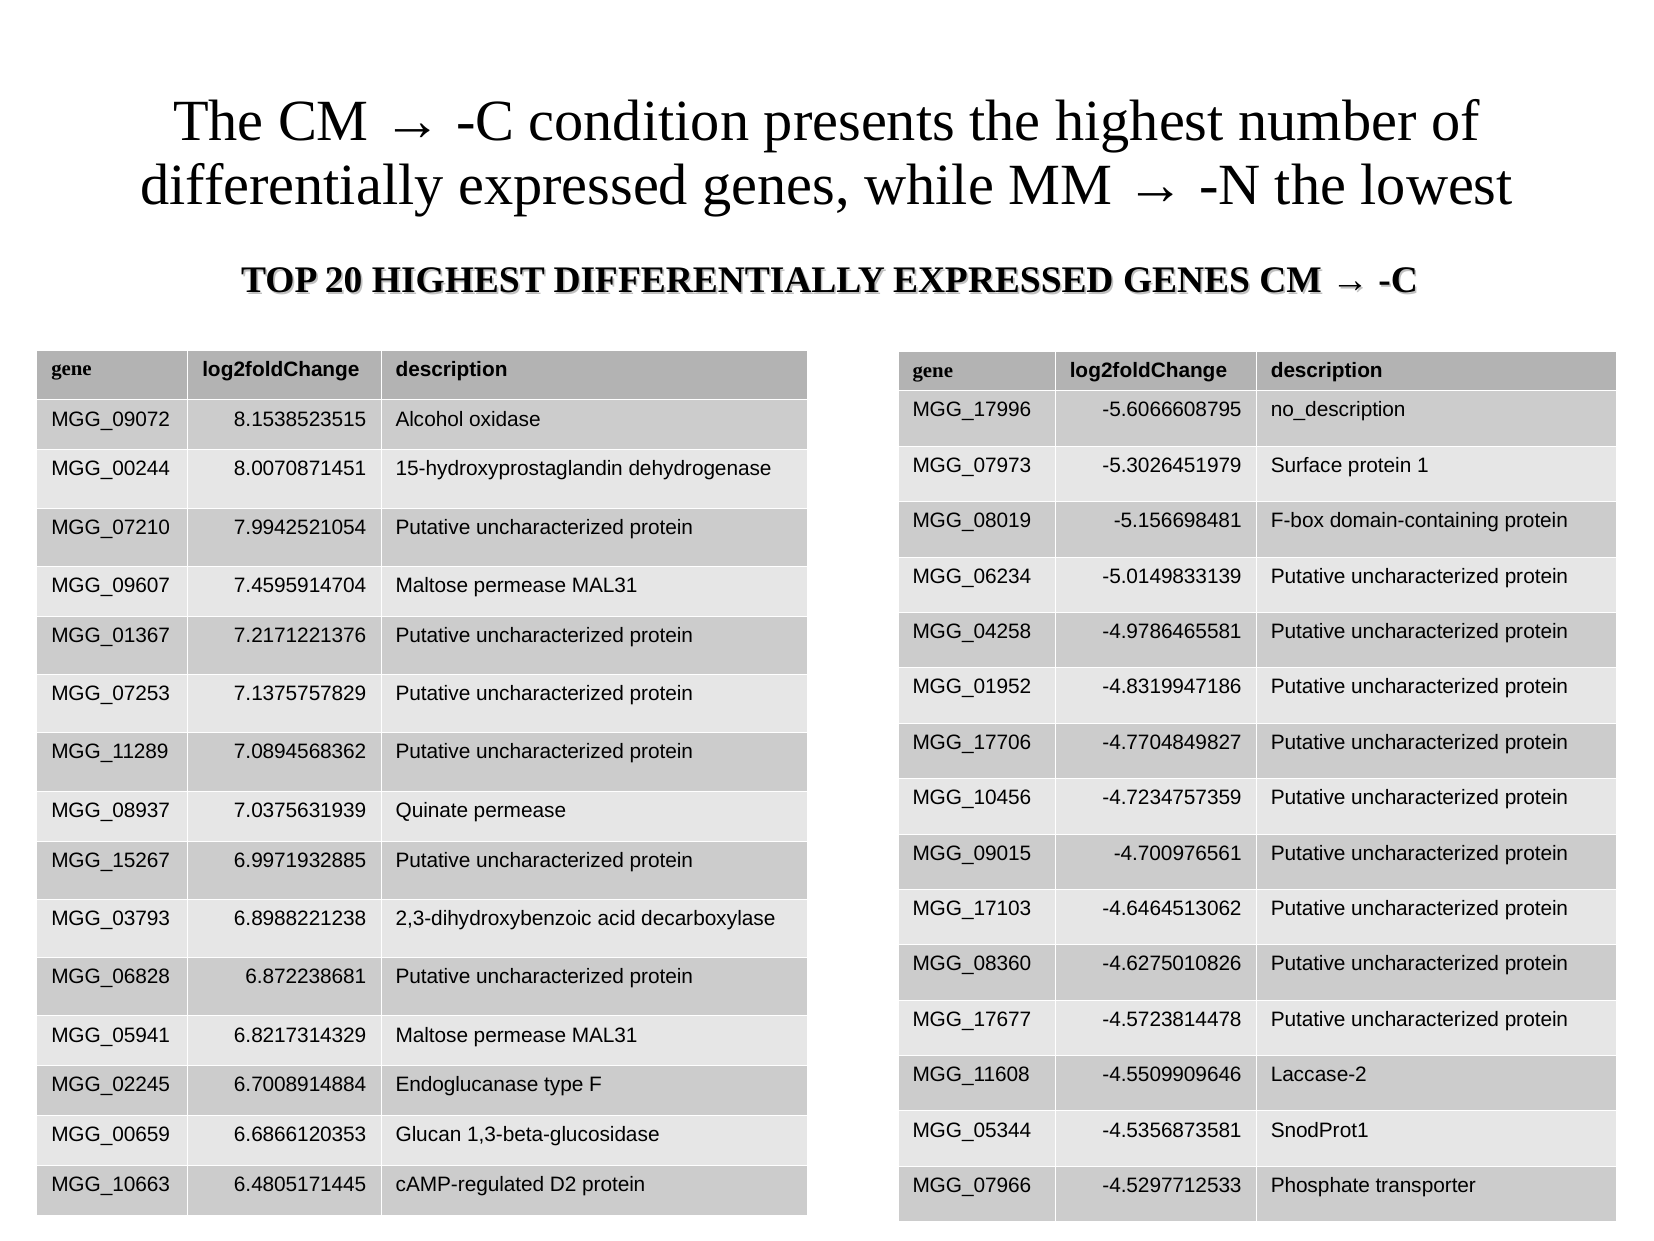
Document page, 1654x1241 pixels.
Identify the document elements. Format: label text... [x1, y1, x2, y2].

table_header log2foldChange [188, 351, 381, 399]
table_cell 7.1375757829 [188, 675, 381, 732]
table_cell Alcohol oxidase [382, 400, 807, 449]
table_cell MGG_06234 [899, 558, 1055, 612]
table_header gene [899, 352, 1055, 390]
table_header description [382, 351, 807, 399]
table_cell Maltose permease MAL31 [382, 1016, 807, 1065]
table_cell 6.6866120353 [188, 1116, 381, 1165]
table_cell -5.3026451979 [1056, 447, 1256, 501]
table_cell Phosphate transporter [1257, 1167, 1616, 1221]
table_cell 6.4805171445 [188, 1166, 381, 1215]
table_cell Maltose permease MAL31 [382, 567, 807, 616]
table_cell MGG_11289 [37, 733, 187, 791]
table_cell 8.1538523515 [188, 400, 381, 449]
table_cell Putative uncharacterized protein [1257, 558, 1616, 612]
table_cell MGG_03793 [37, 900, 187, 957]
table_cell Putative uncharacterized protein [1257, 890, 1616, 944]
table_cell -4.9786465581 [1056, 613, 1256, 667]
table_cell Glucan 1,3-beta-glucosidase [382, 1116, 807, 1165]
table_cell 7.9942521054 [188, 509, 381, 566]
table_cell Quinate permease [382, 792, 807, 841]
table_cell MGG_07966 [899, 1167, 1055, 1221]
table_cell MGG_00659 [37, 1116, 187, 1165]
table_cell no_description [1257, 391, 1616, 446]
table_cell Putative uncharacterized protein [382, 675, 807, 732]
table_cell MGG_17677 [899, 1001, 1055, 1055]
table_cell MGG_00244 [37, 450, 187, 508]
table_cell MGG_08360 [899, 945, 1055, 1000]
table_cell Endoglucanase type F [382, 1066, 807, 1115]
table_cell MGG_07973 [899, 447, 1055, 501]
table_cell MGG_10663 [37, 1166, 187, 1215]
table_cell 7.4595914704 [188, 567, 381, 616]
table_cell Laccase-2 [1257, 1056, 1616, 1110]
table_cell -4.6464513062 [1056, 890, 1256, 944]
table_cell 6.8988221238 [188, 900, 381, 957]
table_cell MGG_05344 [899, 1111, 1055, 1166]
table_cell 6.9971932885 [188, 842, 381, 899]
table_cell MGG_01367 [37, 617, 187, 674]
table_cell MGG_02245 [37, 1066, 187, 1115]
table_cell Putative uncharacterized protein [1257, 945, 1616, 1000]
text_box TOP 20 HIGHEST DIFFERENTIALLY EXPRESSED GENES CM → -C [226, 252, 1457, 309]
table_cell MGG_17706 [899, 724, 1055, 778]
table_cell 6.7008914884 [188, 1066, 381, 1115]
table_cell -4.7234757359 [1056, 779, 1256, 834]
table_cell MGG_09607 [37, 567, 187, 616]
table_cell MGG_07253 [37, 675, 187, 732]
title The CM → -C condition presents the highest number of differentially expressed genes, while MM → -N the lowest [82, 49, 1571, 257]
table_cell MGG_07210 [37, 509, 187, 566]
table_cell 6.8217314329 [188, 1016, 381, 1065]
table_cell -4.7704849827 [1056, 724, 1256, 778]
table_cell 7.0894568362 [188, 733, 381, 791]
table_cell -4.8319947186 [1056, 668, 1256, 723]
table_cell MGG_01952 [899, 668, 1055, 723]
table_cell Putative uncharacterized protein [1257, 613, 1616, 667]
table_cell MGG_08937 [37, 792, 187, 841]
table_cell -5.0149833139 [1056, 558, 1256, 612]
table_cell MGG_17996 [899, 391, 1055, 446]
table_cell 8.0070871451 [188, 450, 381, 508]
table_cell MGG_17103 [899, 890, 1055, 944]
table_cell -5.6066608795 [1056, 391, 1256, 446]
table_cell -4.5297712533 [1056, 1167, 1256, 1221]
table_cell -4.5509909646 [1056, 1056, 1256, 1110]
table_cell 15-hydroxyprostaglandin dehydrogenase [382, 450, 807, 508]
table_cell Putative uncharacterized protein [1257, 779, 1616, 834]
table_cell Surface protein 1 [1257, 447, 1616, 501]
table_cell -4.5723814478 [1056, 1001, 1256, 1055]
table_cell MGG_10456 [899, 779, 1055, 834]
table_cell Putative uncharacterized protein [382, 733, 807, 791]
table_cell F-box domain-containing protein [1257, 502, 1616, 557]
table_cell -4.6275010826 [1056, 945, 1256, 1000]
table_cell -4.5356873581 [1056, 1111, 1256, 1166]
table_cell Putative uncharacterized protein [382, 958, 807, 1015]
table_cell 2,3-dihydroxybenzoic acid decarboxylase [382, 900, 807, 957]
table_cell Putative uncharacterized protein [1257, 835, 1616, 889]
table_cell MGG_09072 [37, 400, 187, 449]
table_cell MGG_05941 [37, 1016, 187, 1065]
table_cell -4.700976561 [1056, 835, 1256, 889]
table_cell cAMP-regulated D2 protein [382, 1166, 807, 1215]
table_cell -5.156698481 [1056, 502, 1256, 557]
table_cell MGG_09015 [899, 835, 1055, 889]
table_cell MGG_11608 [899, 1056, 1055, 1110]
table_header description [1257, 352, 1616, 390]
table_header log2foldChange [1056, 352, 1256, 390]
table_cell SnodProt1 [1257, 1111, 1616, 1166]
table_cell MGG_15267 [37, 842, 187, 899]
table_cell 6.872238681 [188, 958, 381, 1015]
table_cell Putative uncharacterized protein [1257, 668, 1616, 723]
table_cell Putative uncharacterized protein [382, 617, 807, 674]
table_cell 7.2171221376 [188, 617, 381, 674]
table_cell Putative uncharacterized protein [382, 842, 807, 899]
table_cell Putative uncharacterized protein [1257, 724, 1616, 778]
table_header gene [37, 351, 187, 399]
table_cell Putative uncharacterized protein [1257, 1001, 1616, 1055]
table_cell Putative uncharacterized protein [382, 509, 807, 566]
table_cell MGG_06828 [37, 958, 187, 1015]
table_cell 7.0375631939 [188, 792, 381, 841]
table_cell MGG_08019 [899, 502, 1055, 557]
table_cell MGG_04258 [899, 613, 1055, 667]
